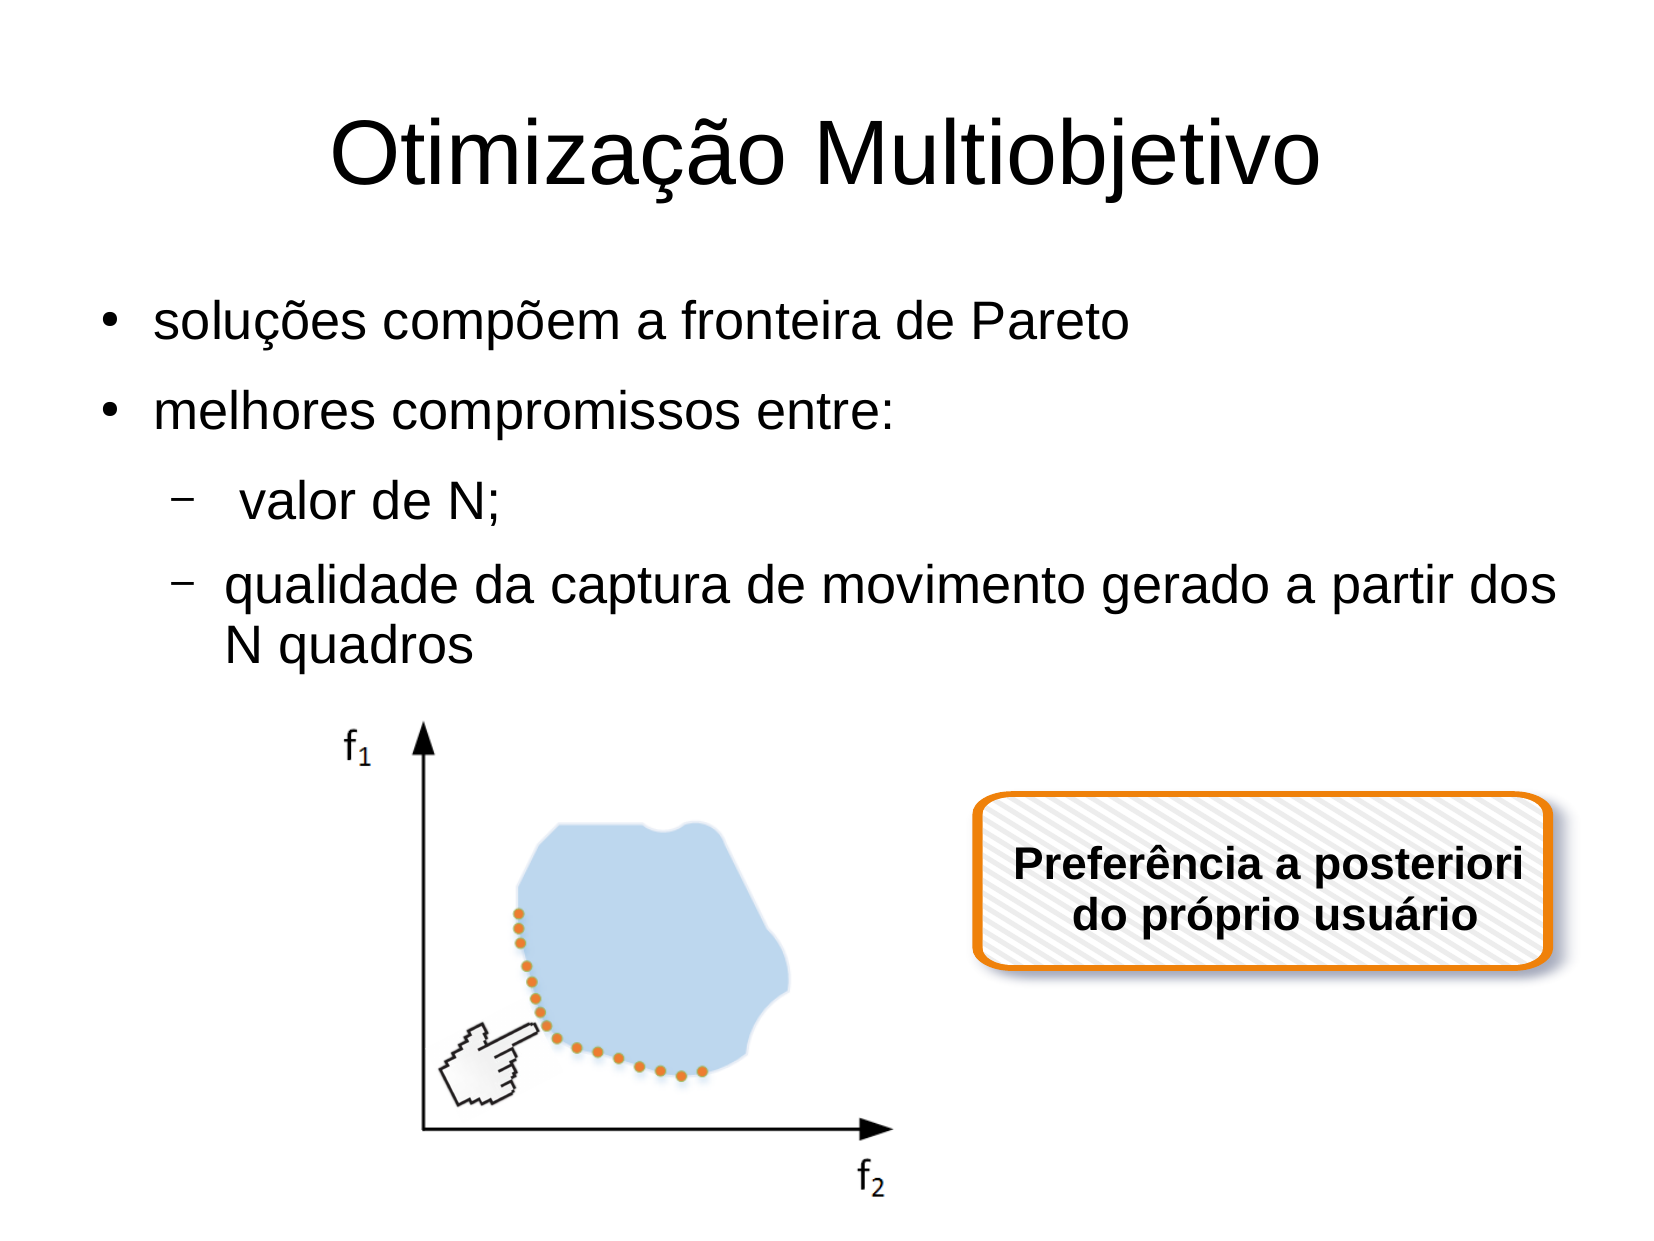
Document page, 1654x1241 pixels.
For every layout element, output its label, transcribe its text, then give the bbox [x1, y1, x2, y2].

picture [330, 705, 901, 1226]
title Otimização Multiobjetivo [82, 49, 1571, 257]
list soluções compõem a fronteira de Pareto melhores compromissos entre: valor de N; qualidade da captura de movimento gerado a partir dos N quadros [82, 290, 1571, 1010]
picture [945, 780, 1606, 998]
